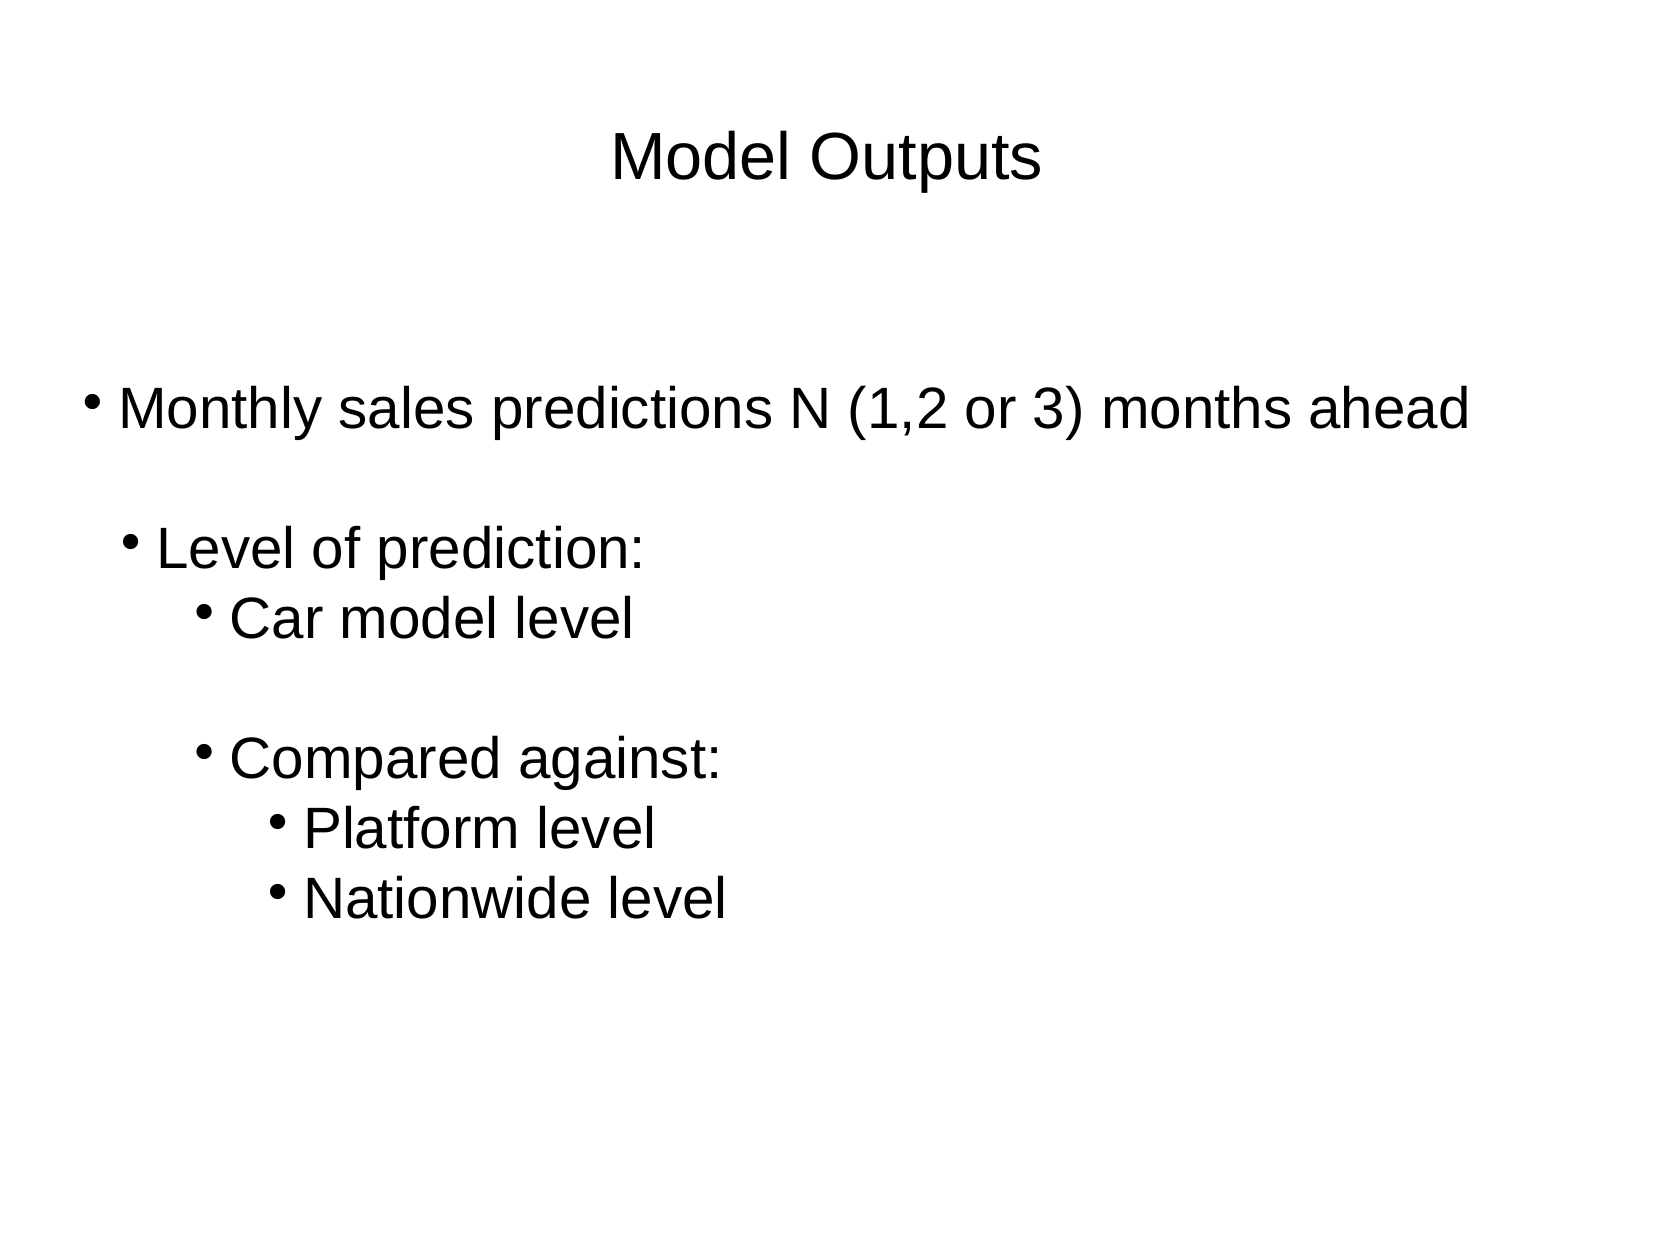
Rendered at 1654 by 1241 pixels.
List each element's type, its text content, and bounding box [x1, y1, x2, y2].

text_box Model Outputs [82, 49, 1571, 257]
text_box Monthly sales predictions N (1,2 or 3) months ahead Level of prediction: Car model level Compared against: Platform level Nationwide level [82, 290, 1571, 1113]
